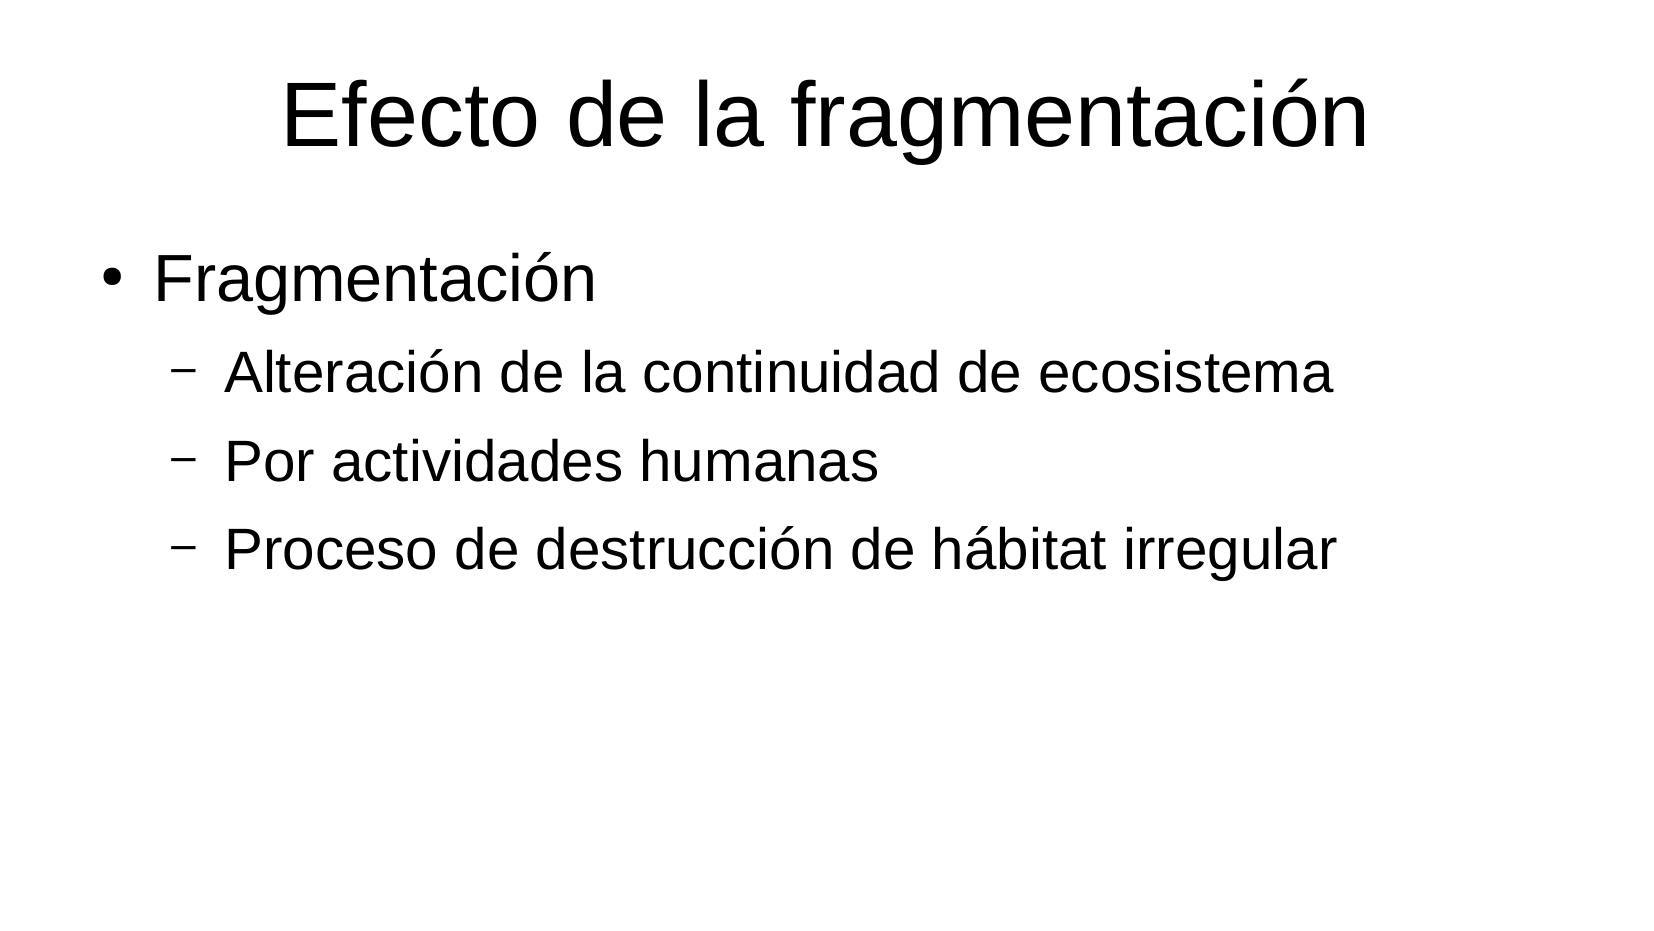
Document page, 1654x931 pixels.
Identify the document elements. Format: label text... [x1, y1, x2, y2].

title Efecto de la fragmentación [82, 37, 1571, 193]
list Fragmentación Alteración de la continuidad de ecosistema Por actividades humanas Proceso de destrucción de hábitat irregular [82, 241, 1571, 781]
